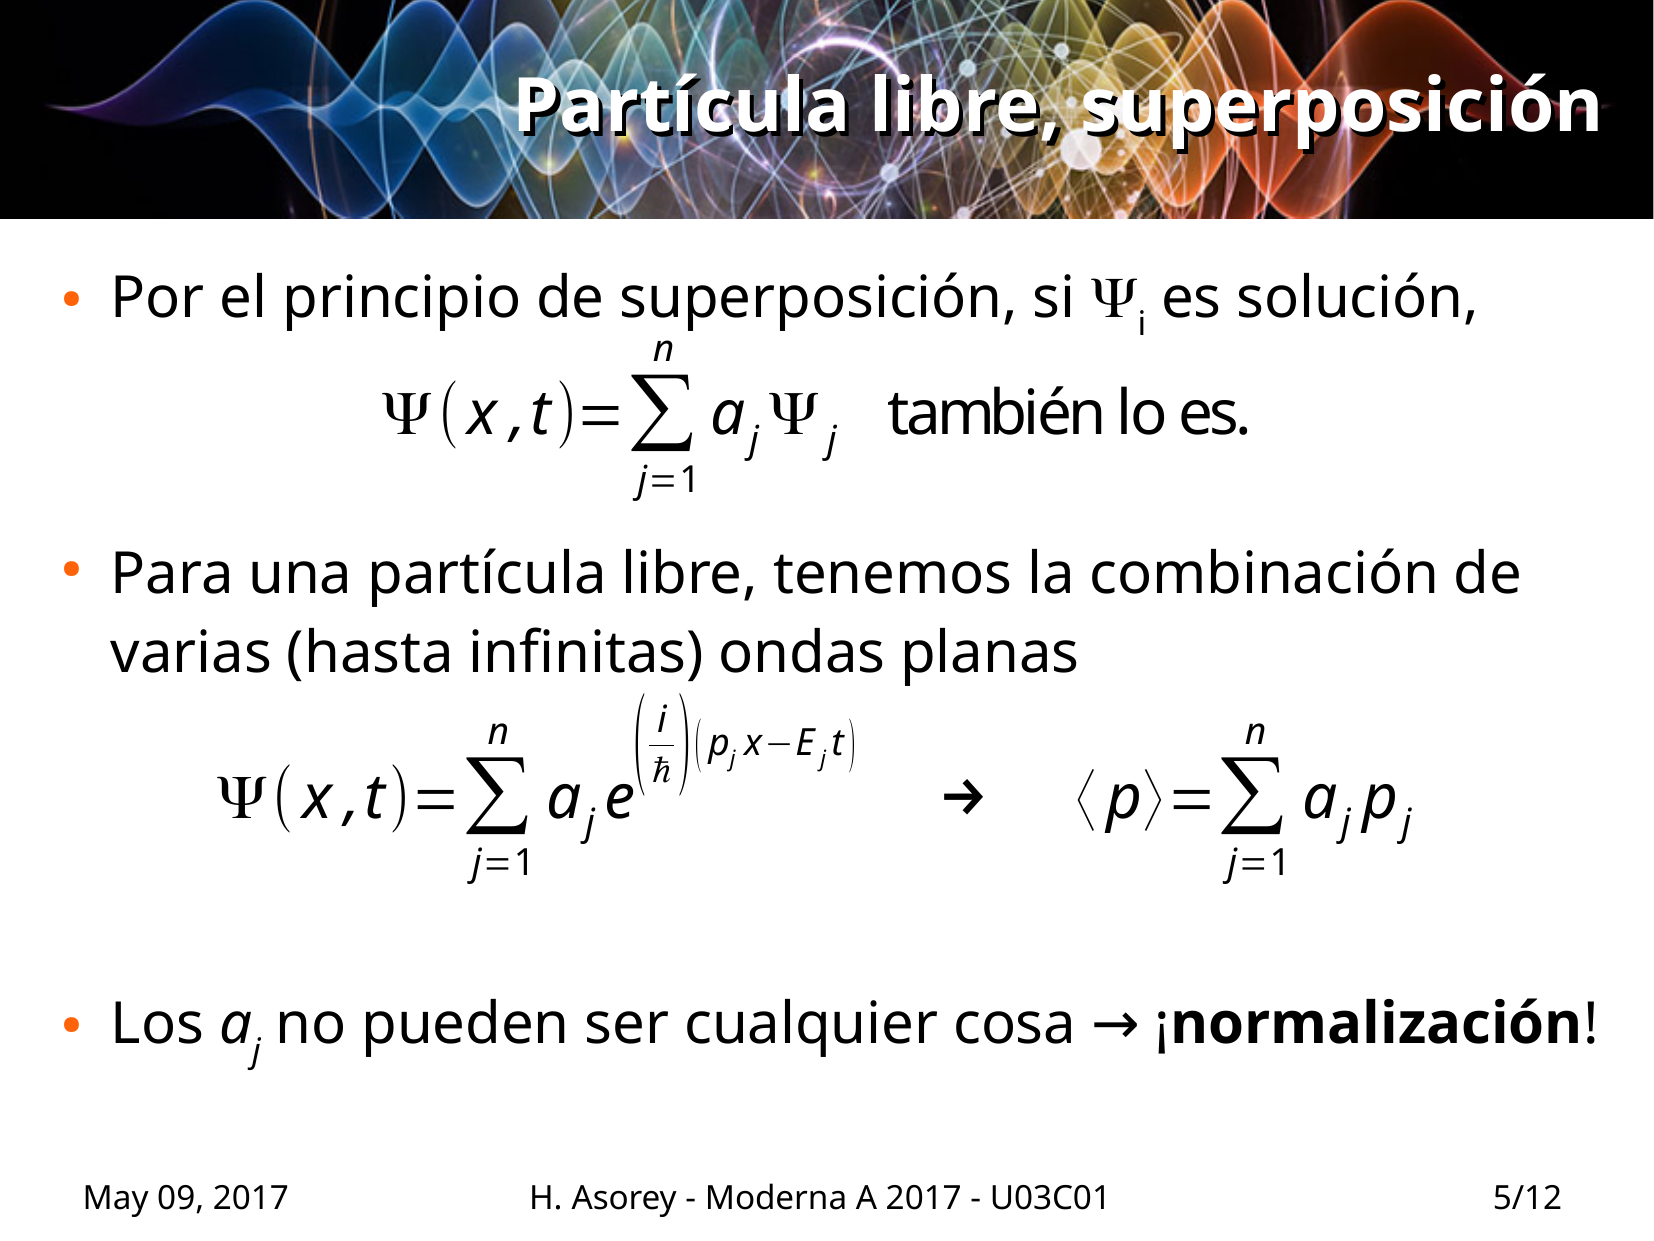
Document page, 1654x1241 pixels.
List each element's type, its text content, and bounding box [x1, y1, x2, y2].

title Partícula libre, superposición [45, 15, 1606, 191]
list Por el principio de superposición, si Yi es solución, Para una partícula libre, tenemos la combinación de varias (hasta infinitas) ondas planas Los aj no pueden ser cualquier cosa → ¡normalización! [45, 255, 1606, 1156]
picture [0, 0, 1654, 219]
chart [207, 691, 1418, 886]
chart [373, 325, 1256, 502]
